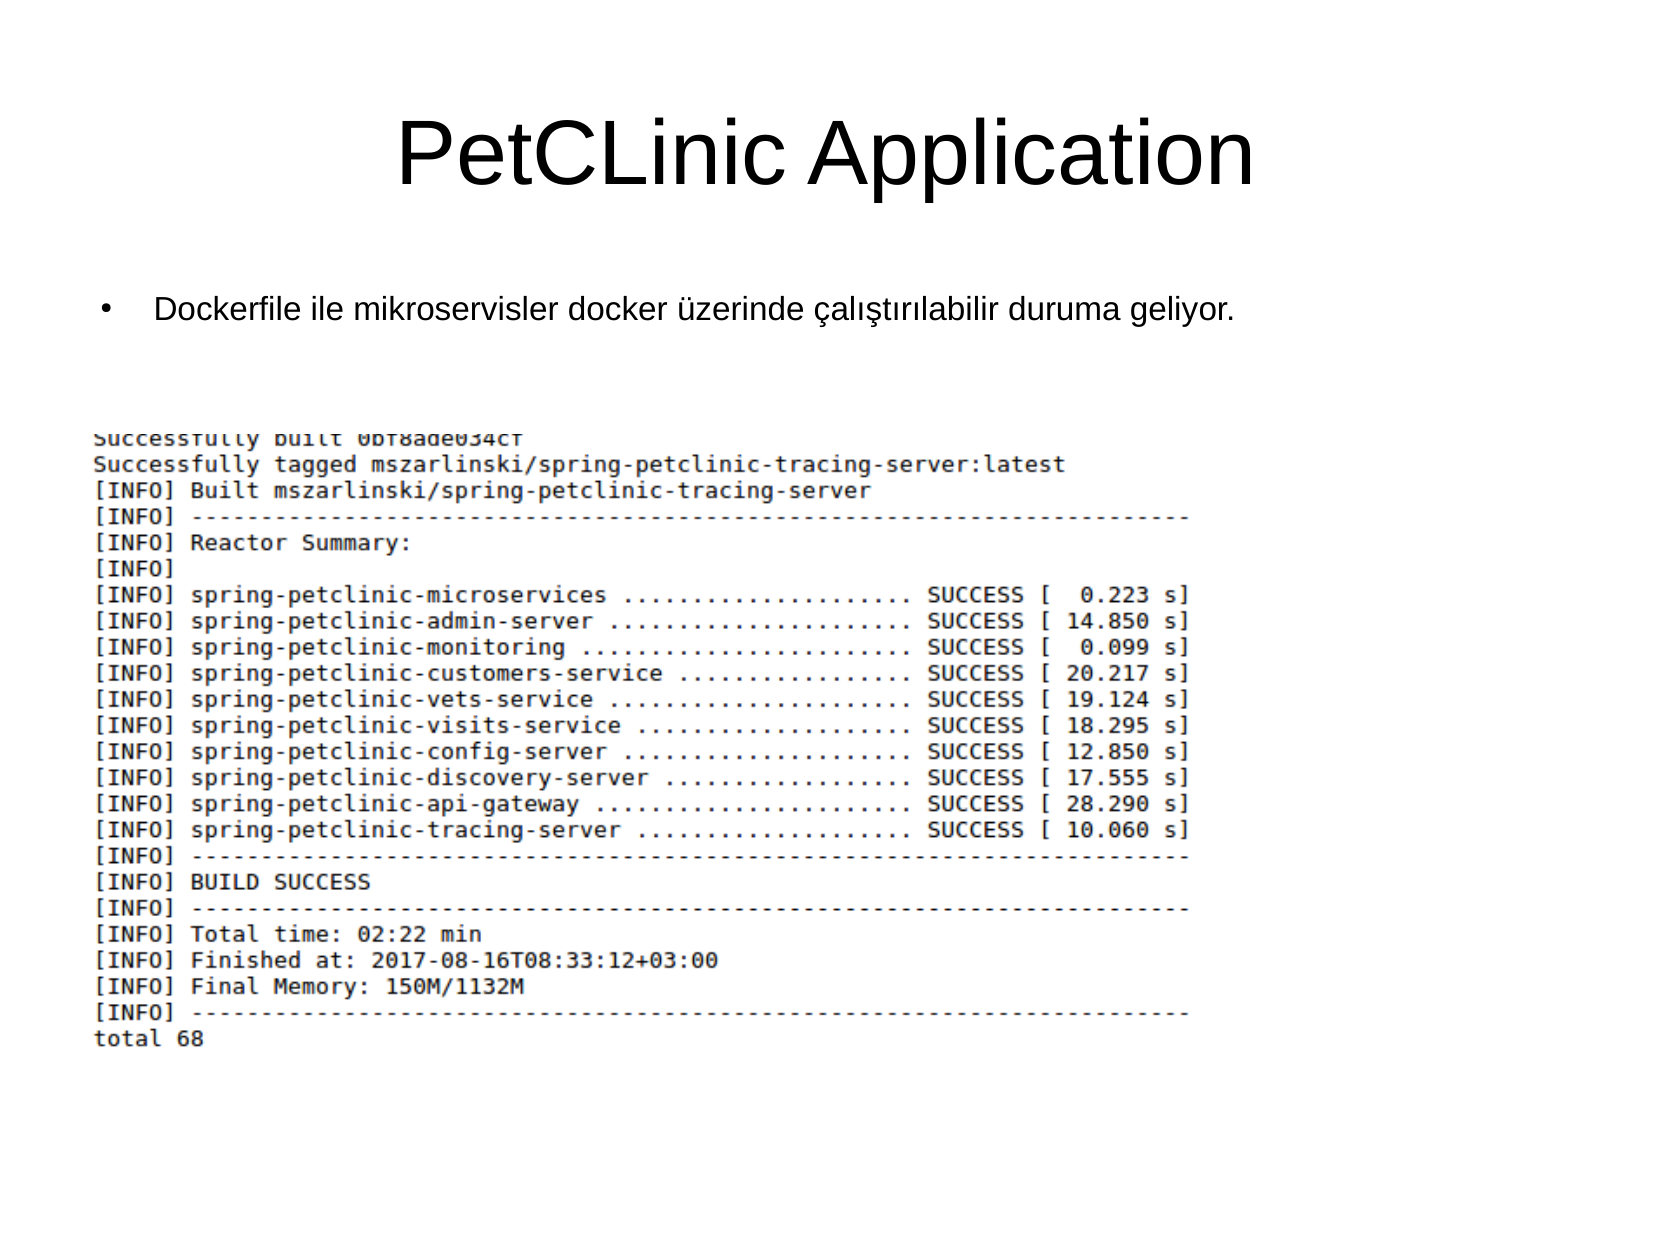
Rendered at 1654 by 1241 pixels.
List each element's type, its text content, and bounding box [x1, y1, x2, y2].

picture [90, 434, 1508, 1051]
title PetCLinic Application [82, 49, 1571, 257]
list Dockerfile ile mikroservisler docker üzerinde çalıştırılabilir duruma geliyor. [82, 290, 1571, 1010]
